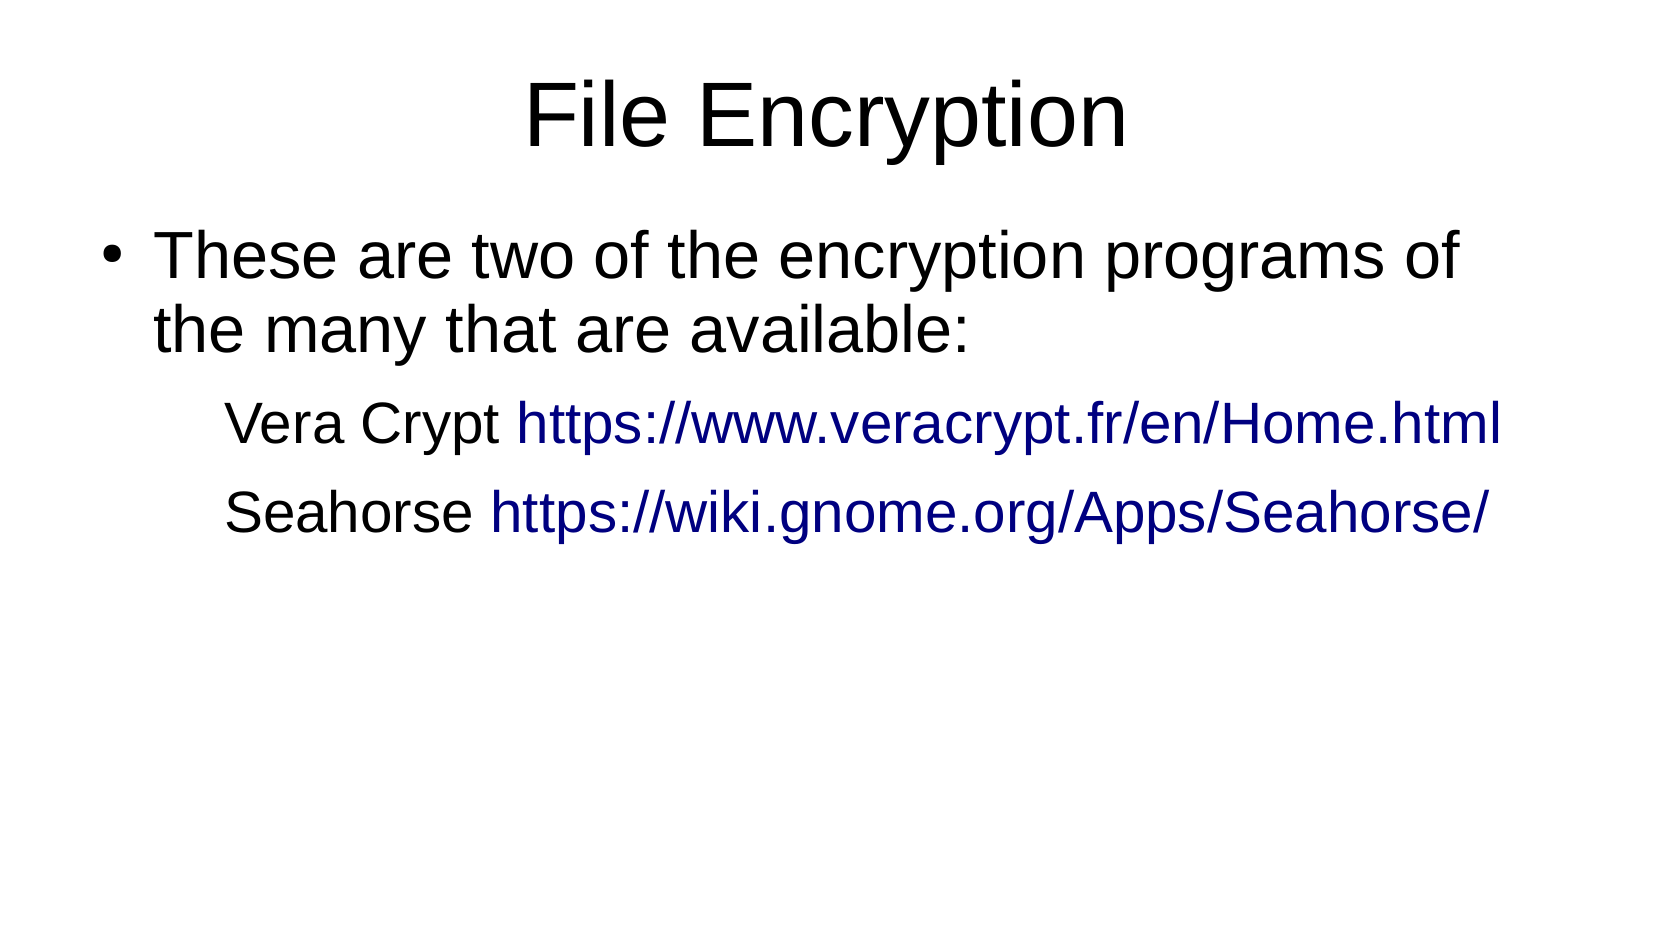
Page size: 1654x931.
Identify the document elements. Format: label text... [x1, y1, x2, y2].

title File Encryption [82, 37, 1571, 193]
list These are two of the encryption programs of the many that are available: Vera Crypt https://www.veracrypt.fr/en/Home.html Seahorse https://wiki.gnome.org/Apps/Seahorse/ [82, 217, 1571, 758]
